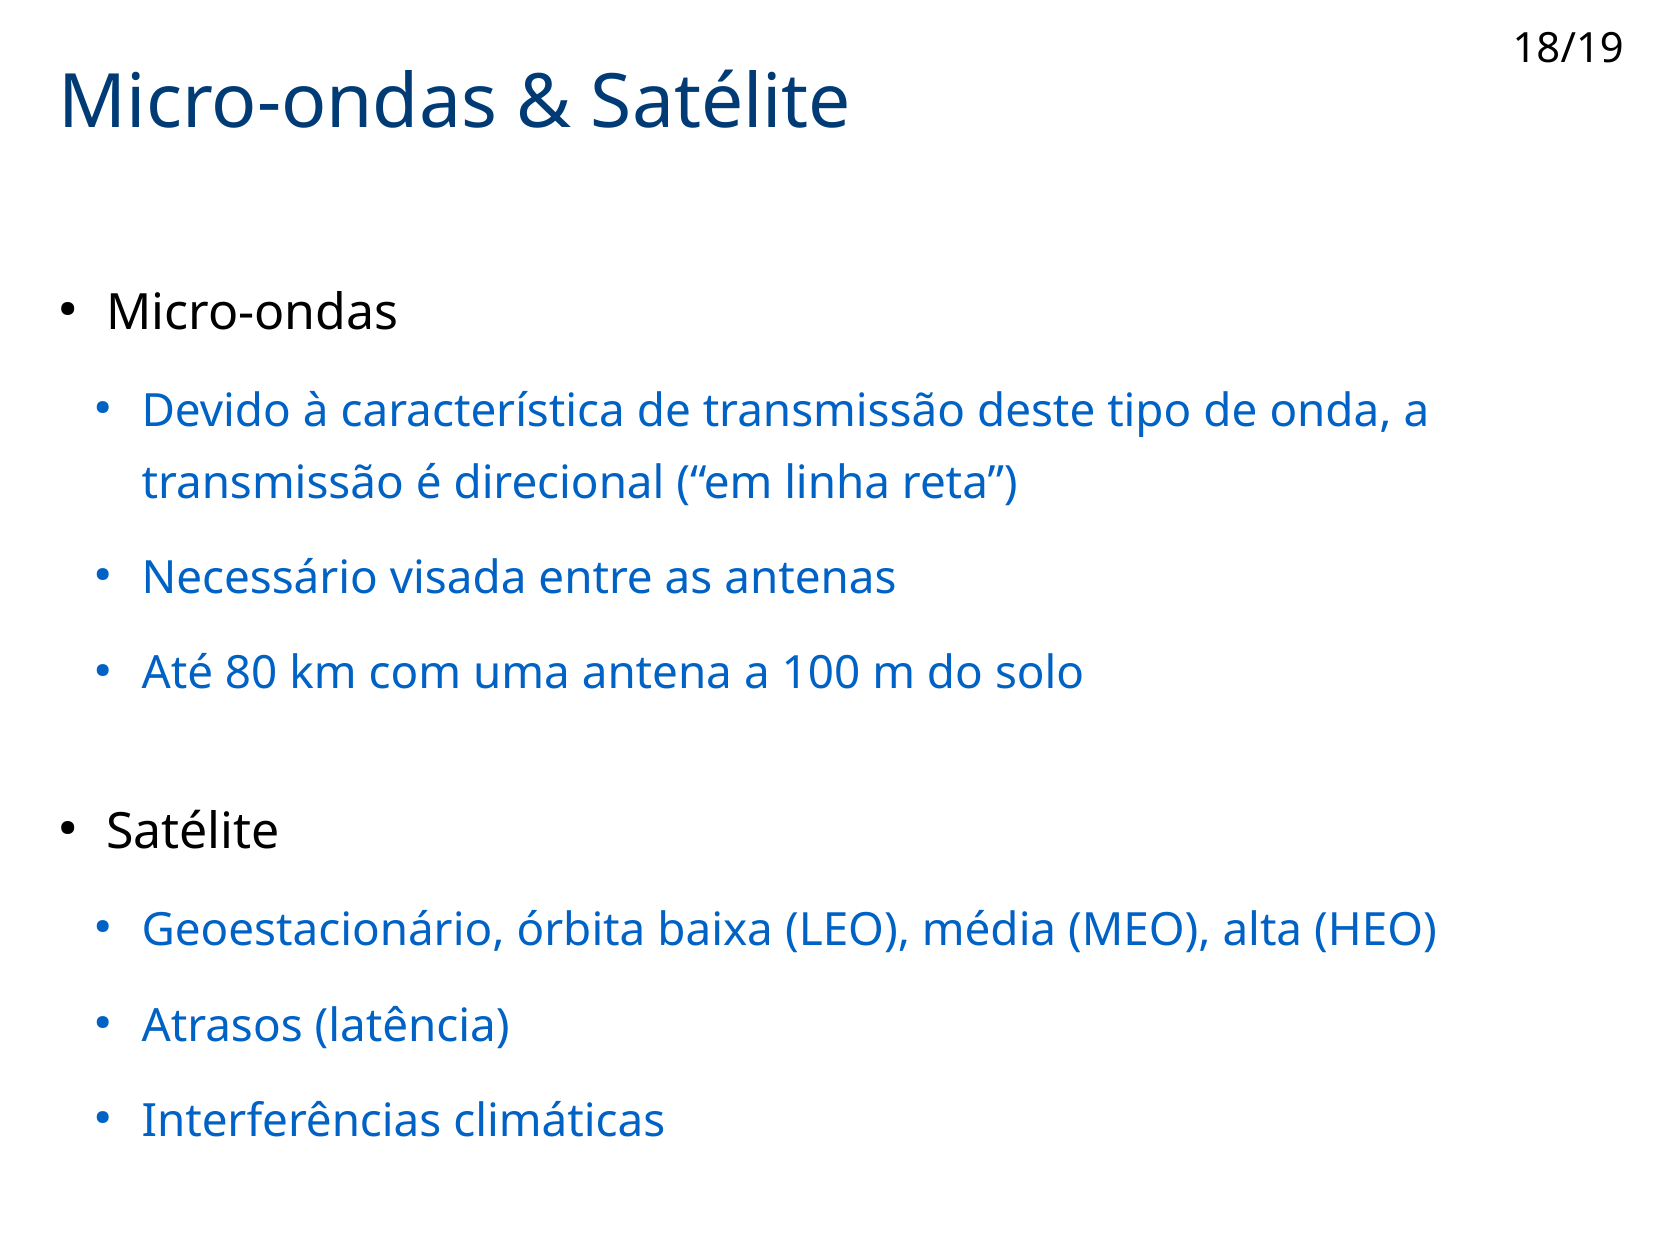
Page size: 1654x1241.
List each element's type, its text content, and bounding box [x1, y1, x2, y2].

title Micro-ondas & Satélite [59, 47, 1625, 166]
list Micro-ondas Devido à característica de transmissão deste tipo de onda, a transmissão é direcional (“em linha reta”) Necessário visada entre as antenas Até 80 km com uma antena a 100 m do solo Satélite Geoestacionário, órbita baixa (LEO), média (MEO), alta (HEO) Atrasos (latência) Interferências climáticas [59, 265, 1625, 1211]
